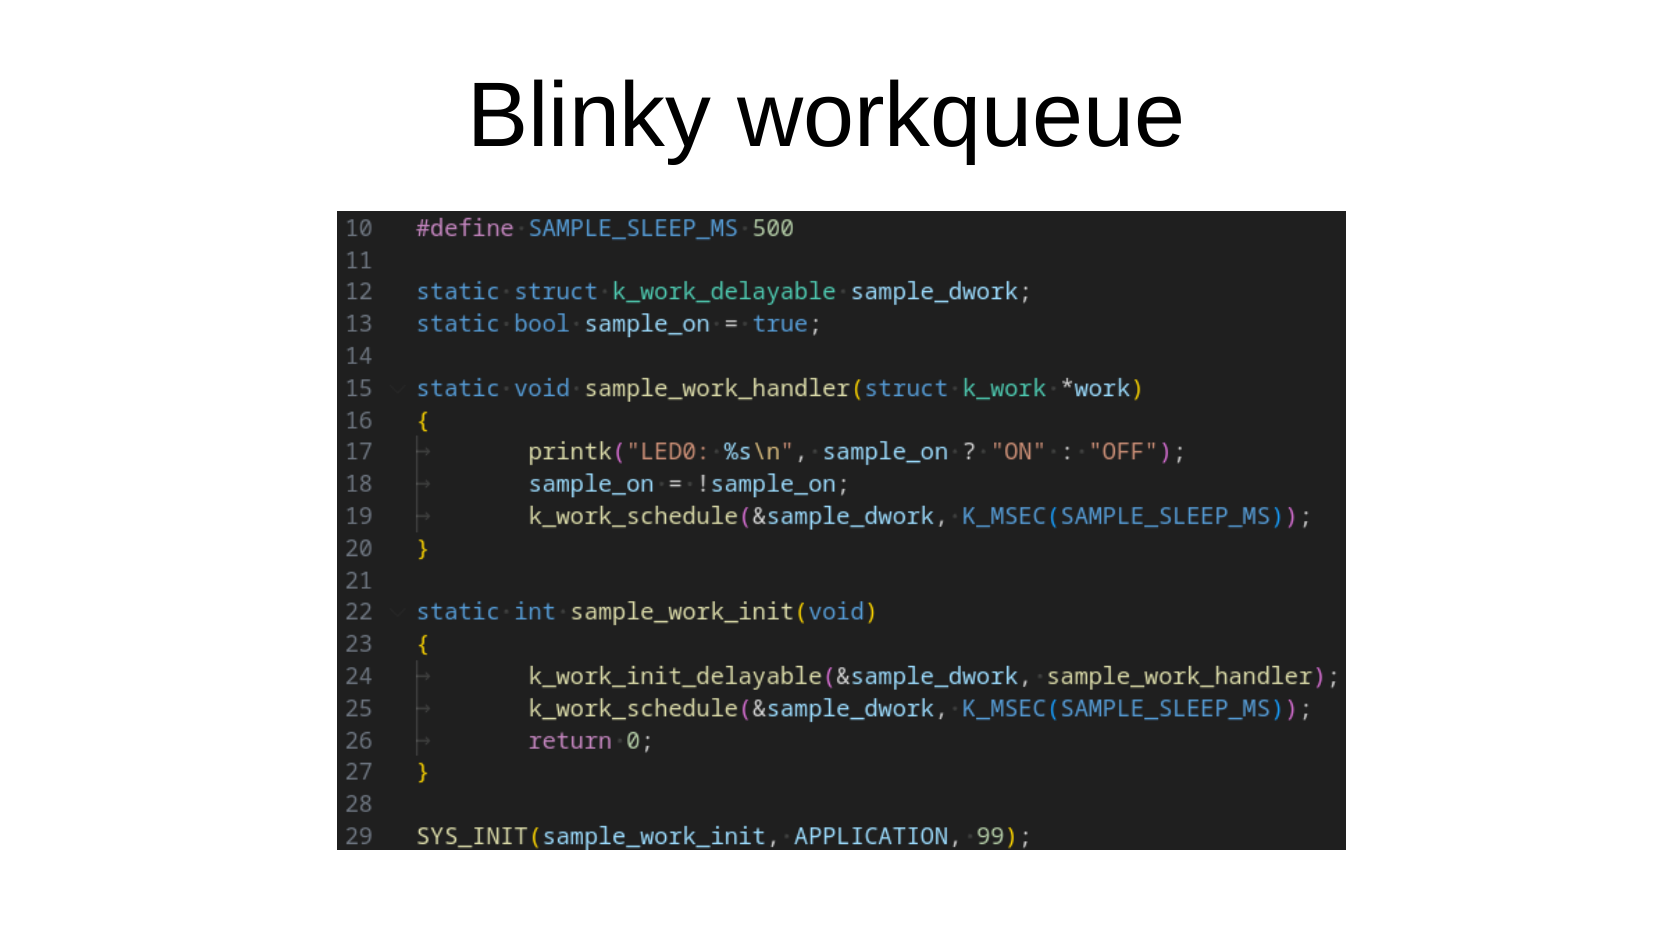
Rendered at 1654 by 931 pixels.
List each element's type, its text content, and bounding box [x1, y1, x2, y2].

title Blinky workqueue [82, 37, 1571, 193]
picture [337, 211, 1346, 850]
